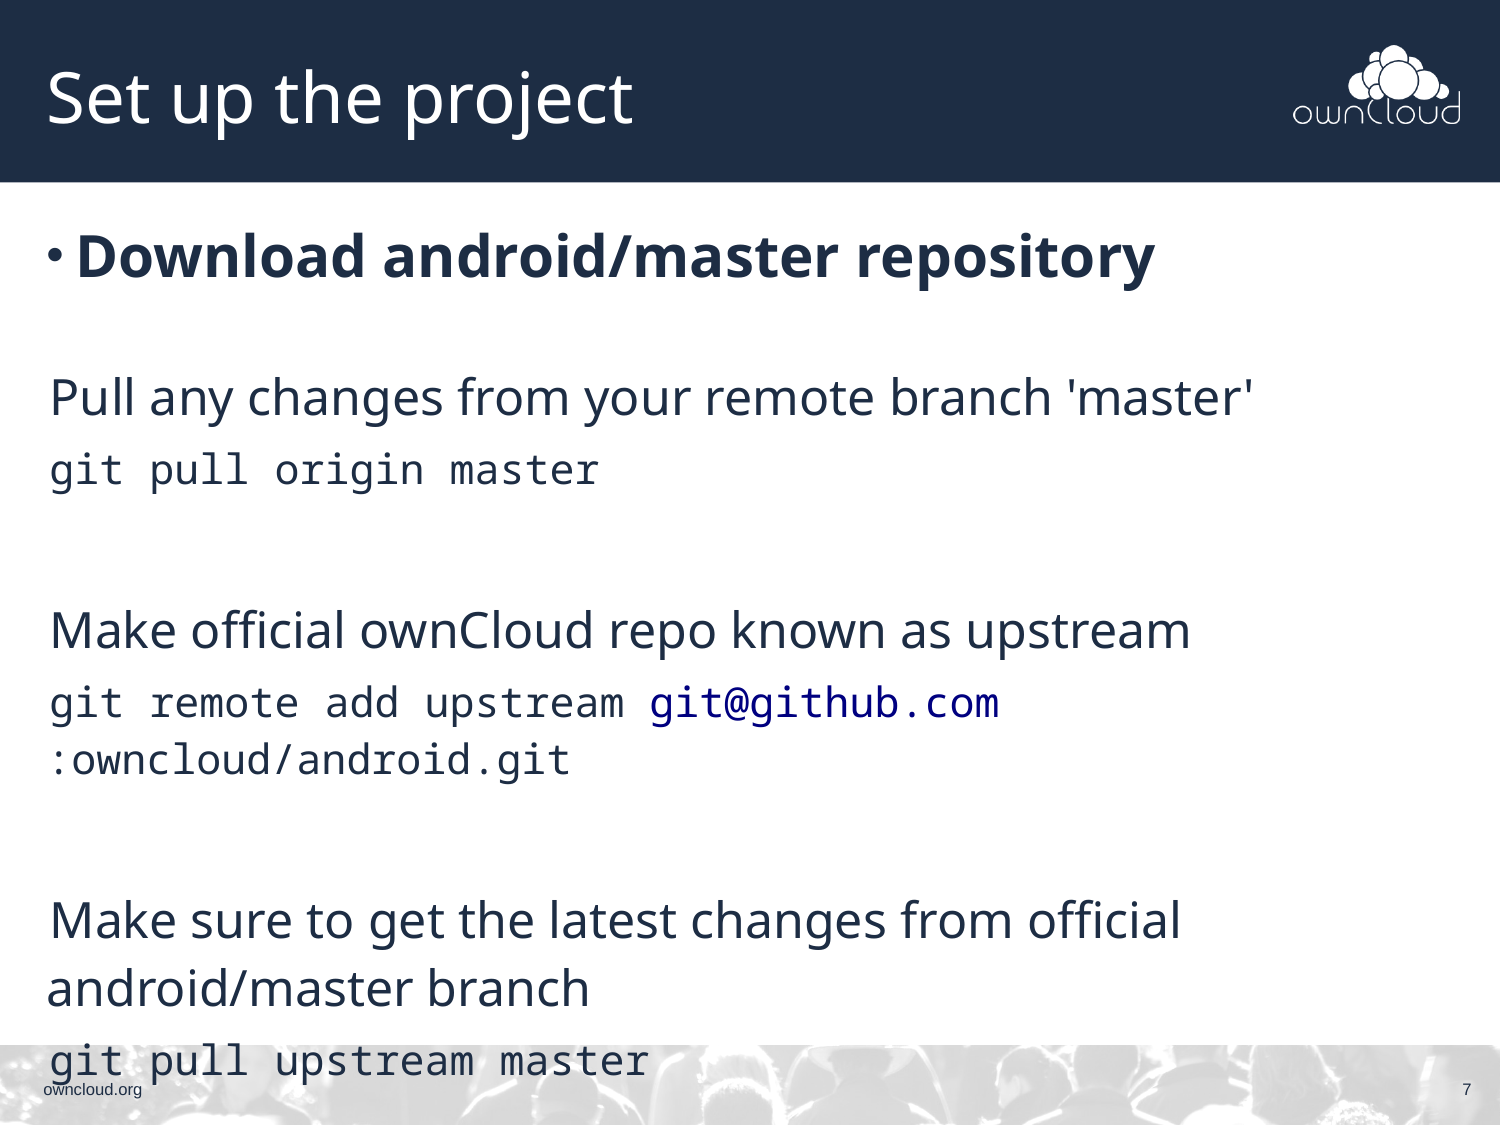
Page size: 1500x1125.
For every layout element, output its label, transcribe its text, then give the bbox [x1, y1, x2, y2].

title Set up the project [46, 5, 1258, 187]
picture [1293, 45, 1460, 124]
picture [0, 1045, 1500, 1125]
list Download android/master repository Pull any changes from your remote branch 'master' git pull origin master Make official ownCloud repo known as upstream git remote add upstream git@github.com:owncloud/android.git Make sure to get the latest changes from official android/master branch git pull upstream master [46, 214, 1465, 1026]
